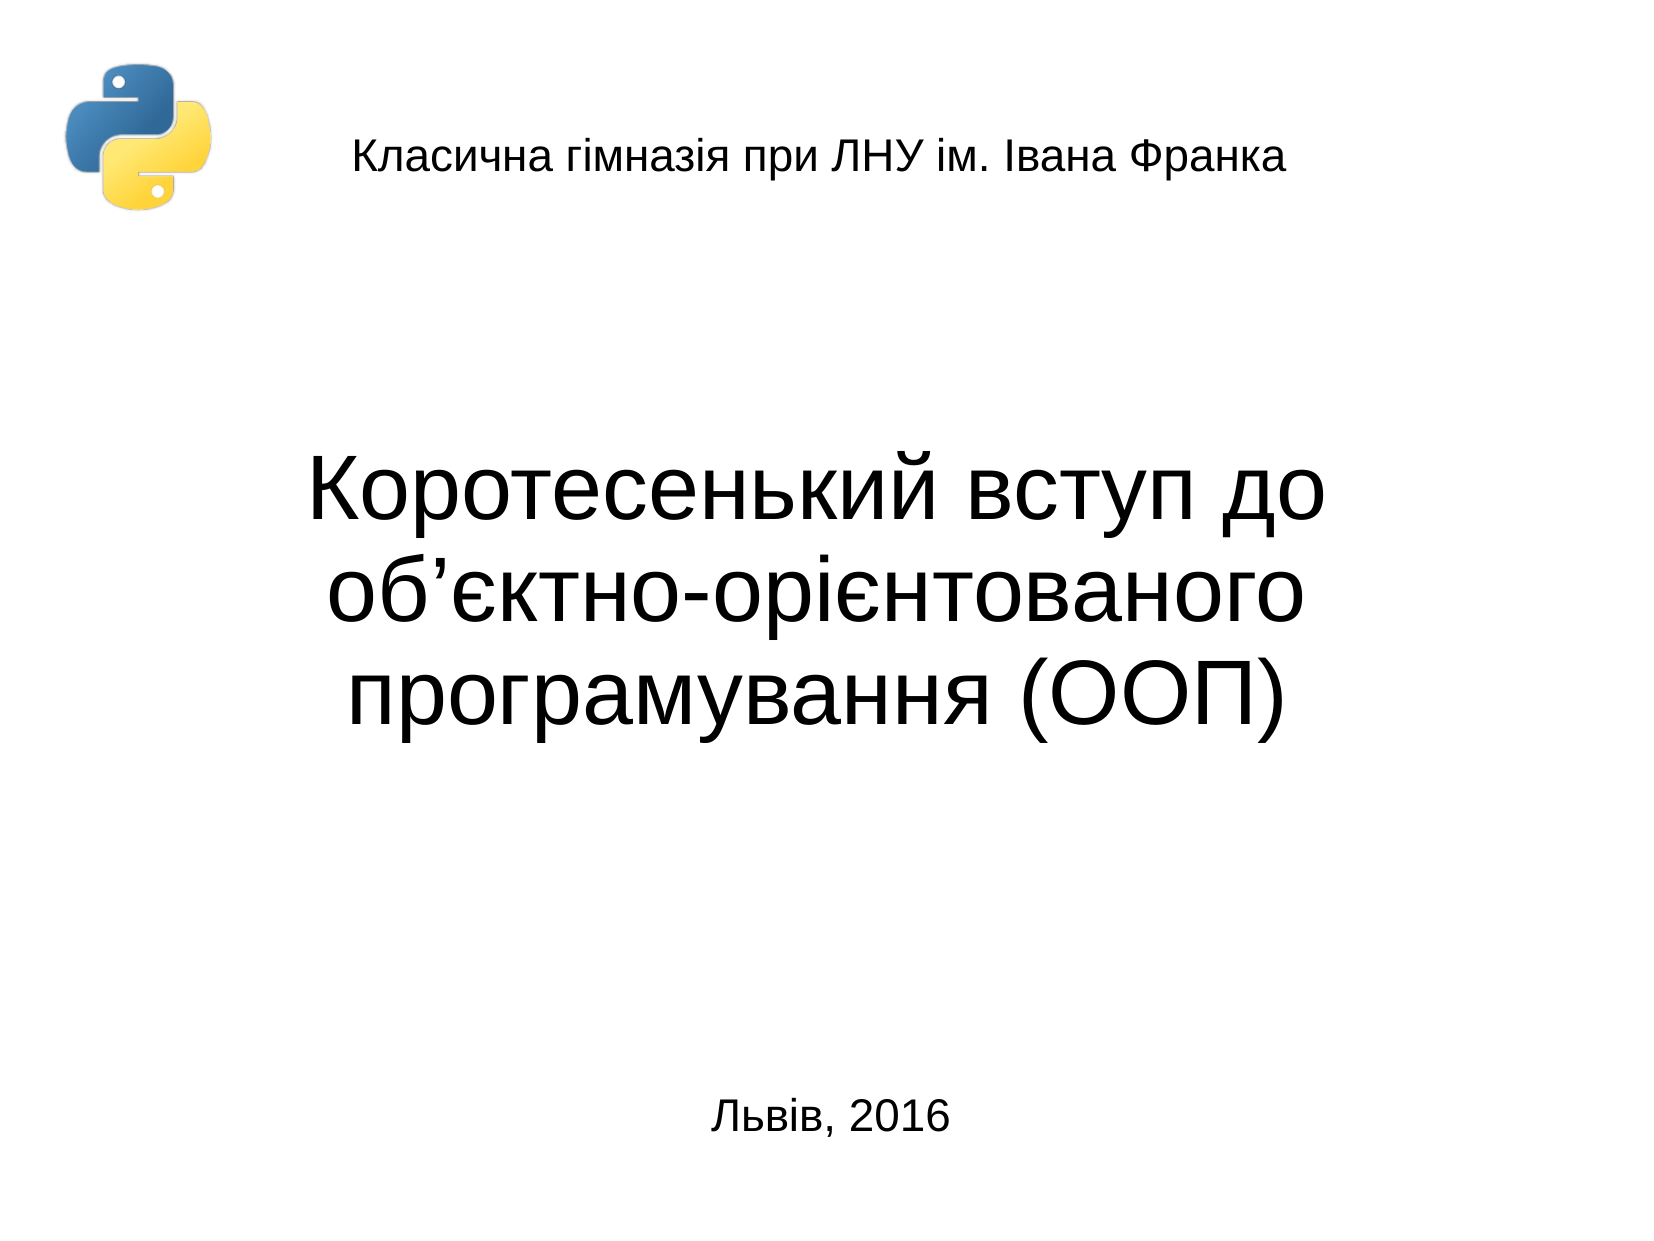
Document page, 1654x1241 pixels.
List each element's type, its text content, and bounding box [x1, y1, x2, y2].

subtitle Класична гімназія при ЛНУ ім. Івана Франка [244, 115, 1564, 196]
text_box Львів, 2016 [86, 1075, 1576, 1156]
picture [33, 32, 244, 244]
title Коротесенький вступ до об’єктно-орієнтованого програмування (ООП) [180, 384, 1456, 796]
